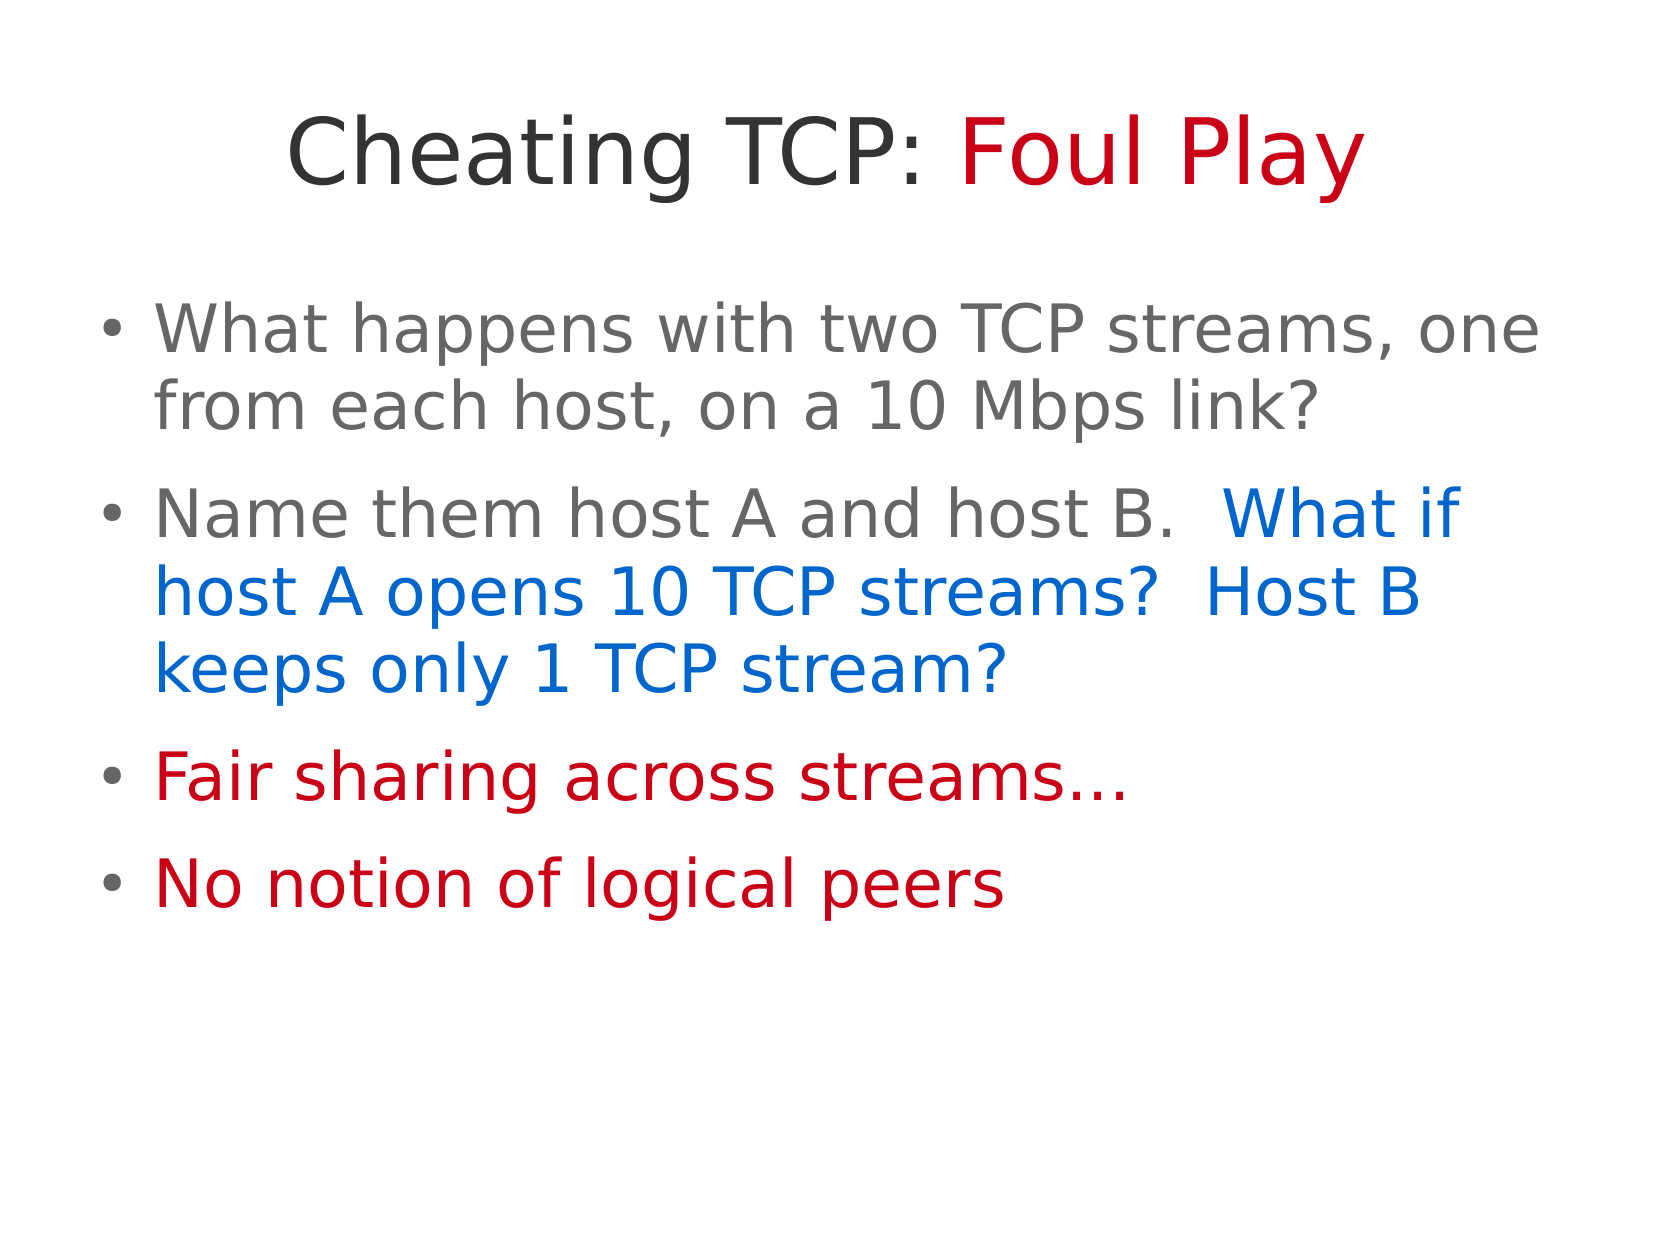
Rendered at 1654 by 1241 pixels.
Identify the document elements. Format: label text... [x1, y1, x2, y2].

title Cheating TCP: Foul Play [82, 49, 1571, 257]
list What happens with two TCP streams, one from each host, on a 10 Mbps link? Name them host A and host B. What if host A opens 10 TCP streams? Host B keeps only 1 TCP stream? Fair sharing across streams... No notion of logical peers [82, 290, 1571, 1109]
